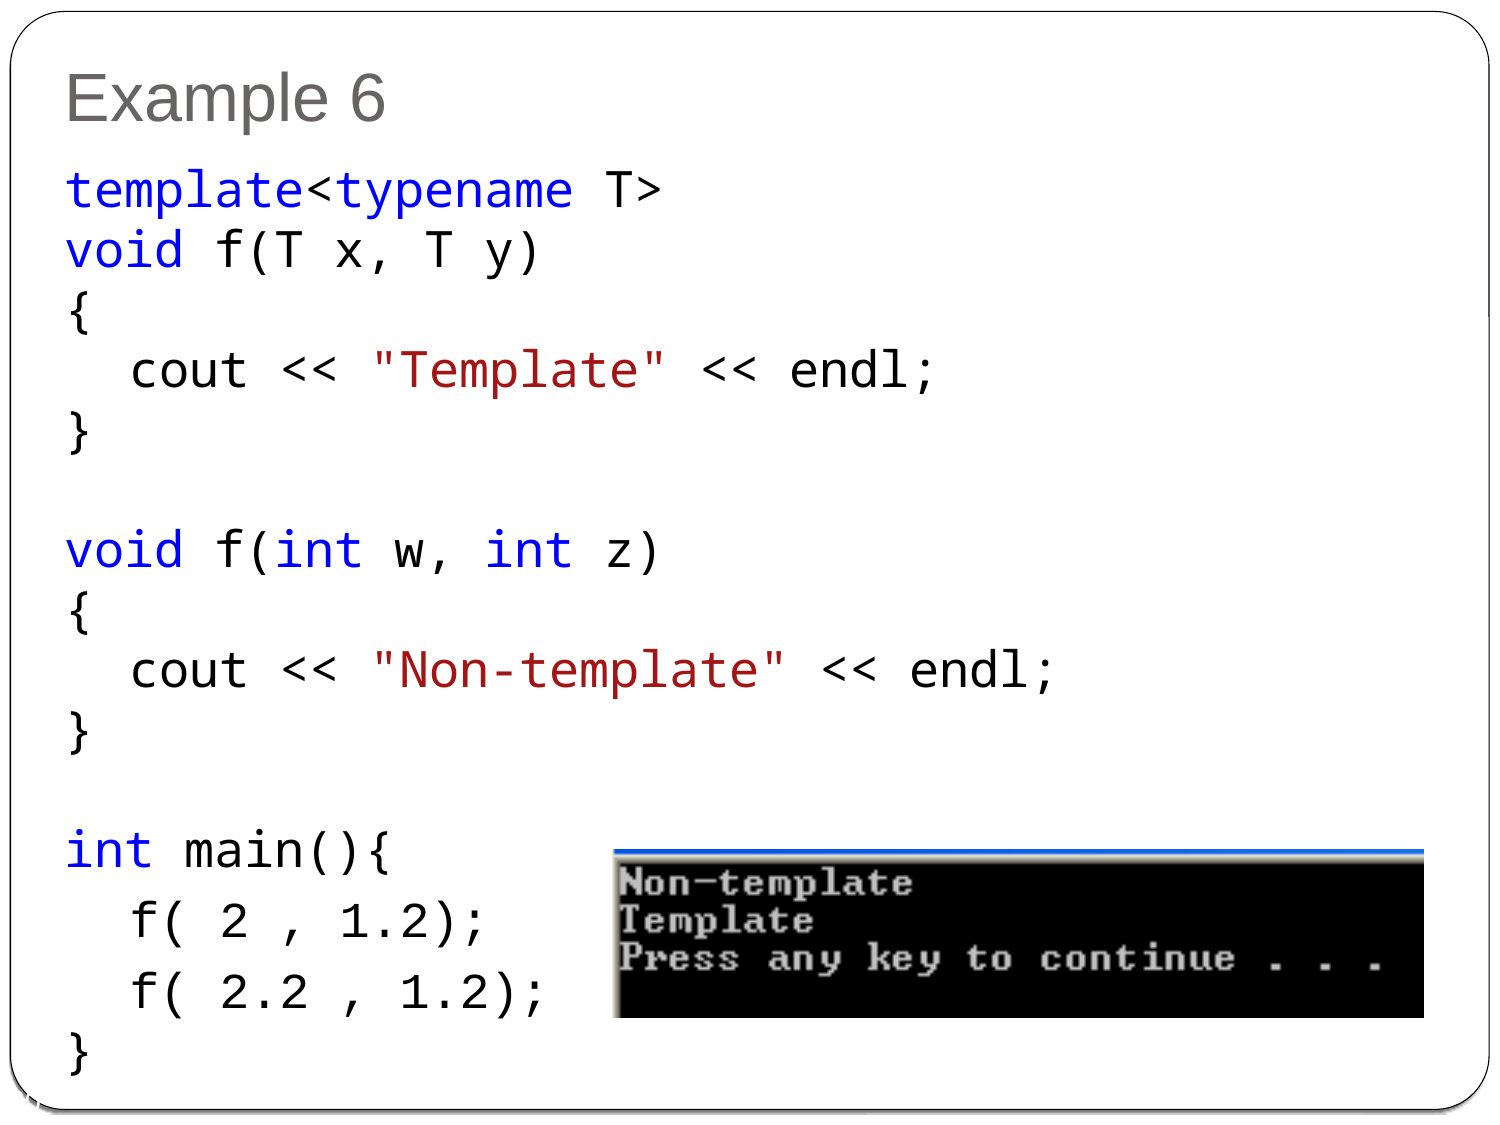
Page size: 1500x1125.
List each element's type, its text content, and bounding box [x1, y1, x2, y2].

title Example 6 [50, 45, 1450, 149]
list template<typename T> void f(T x, T y) { cout << "Template" << endl; } void f(int w, int z) { cout << "Non-template" << endl; } int main(){ f( 2 , 1.2); f( 2.2 , 1.2); } [50, 149, 1450, 1088]
slide_number <number> [0, 1074, 50, 1125]
picture [612, 849, 1424, 1018]
